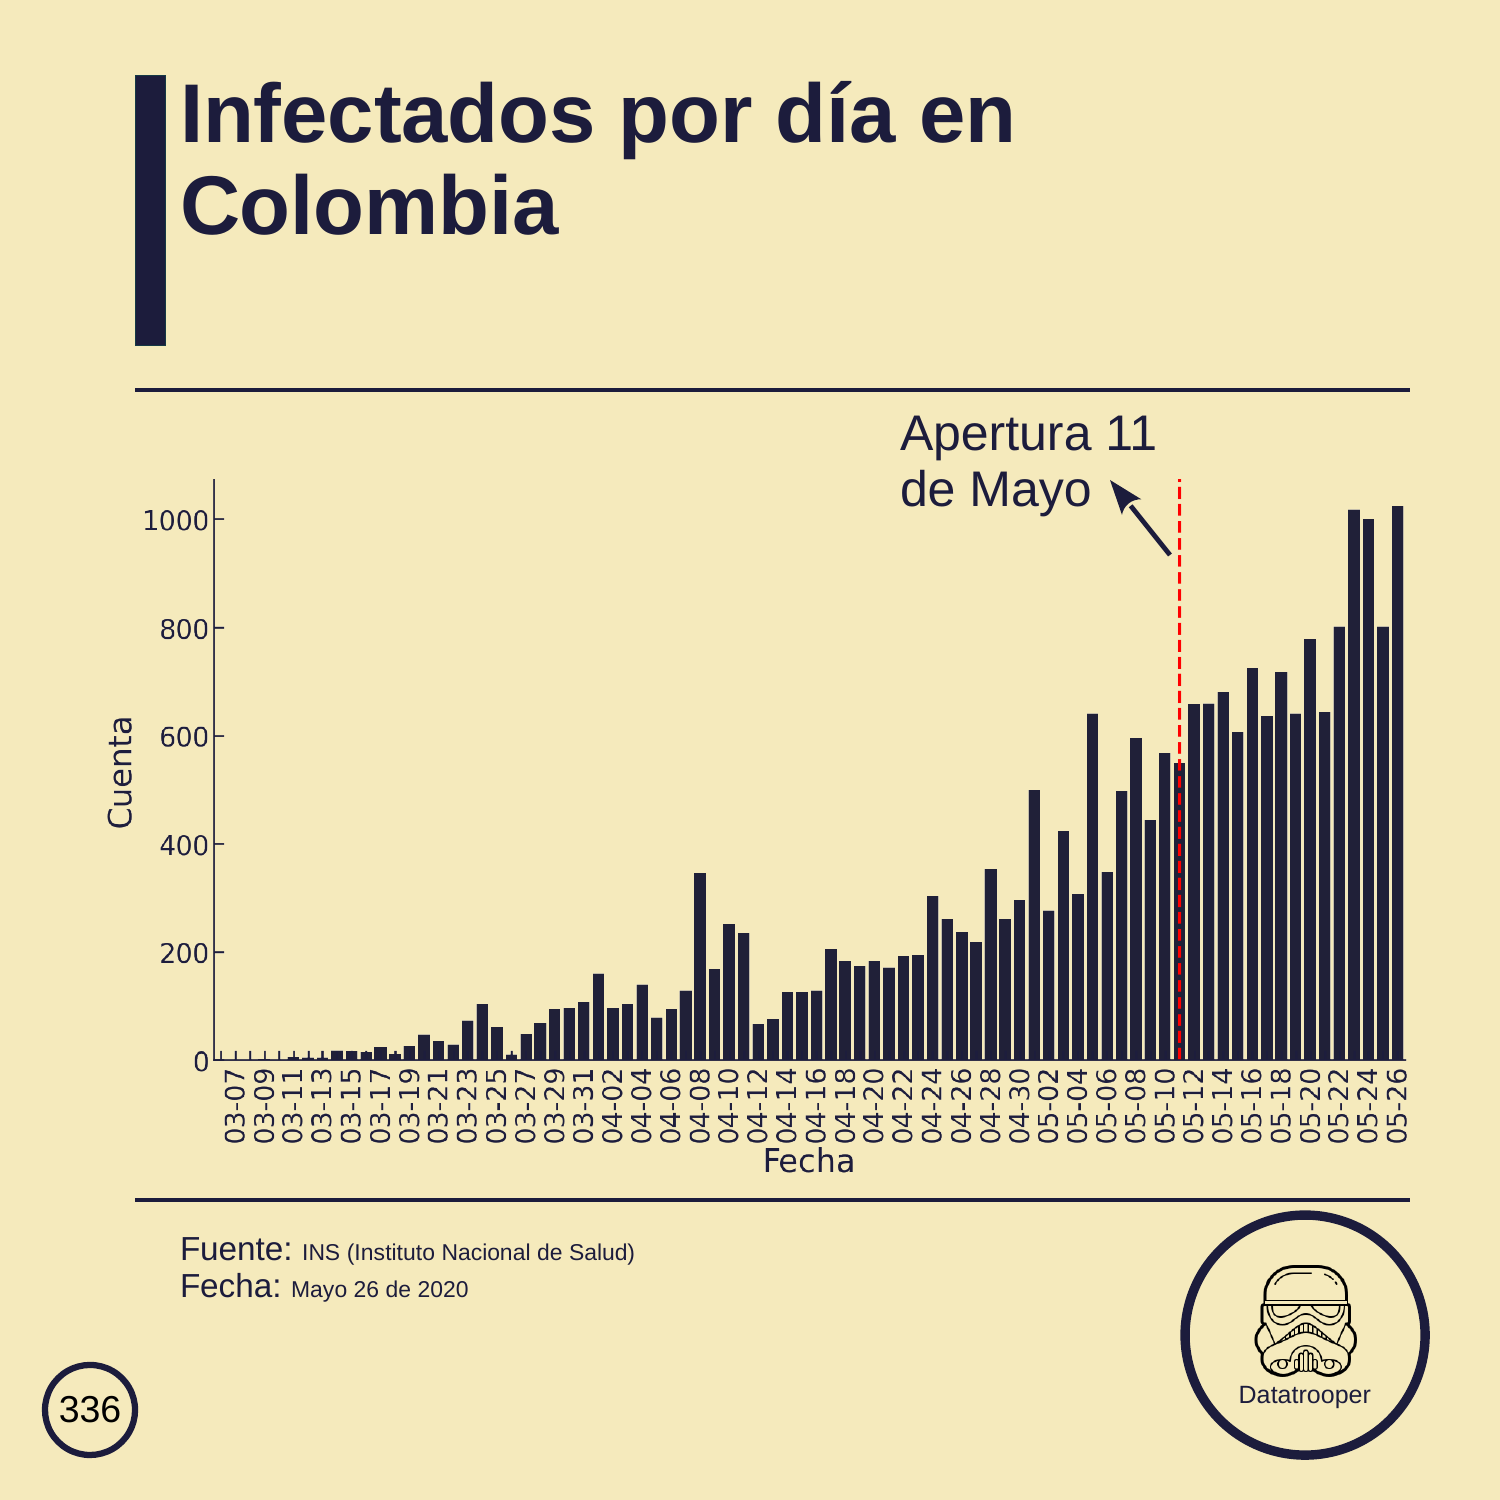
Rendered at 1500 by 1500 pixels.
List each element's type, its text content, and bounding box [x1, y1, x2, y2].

text_box 336 [45, 1364, 136, 1456]
text_box [135, 75, 166, 346]
picture [105, 479, 1410, 1178]
picture [1230, 1245, 1381, 1379]
title Fuente: INS (Instituto Nacional de Salud) Fecha: Mayo 26 de 2020 [180, 1202, 1201, 1342]
title Fuente: INS (Instituto Nacional de Salud) Fecha: Mayo 26 de 2020 [180, 1193, 1201, 1198]
text_box Datatrooper [1230, 1379, 1381, 1411]
title Apertura 11 de Mayo [900, 404, 1171, 479]
title Infectados por día en Colombia [180, 64, 1351, 255]
text_box [1185, 1215, 1426, 1456]
